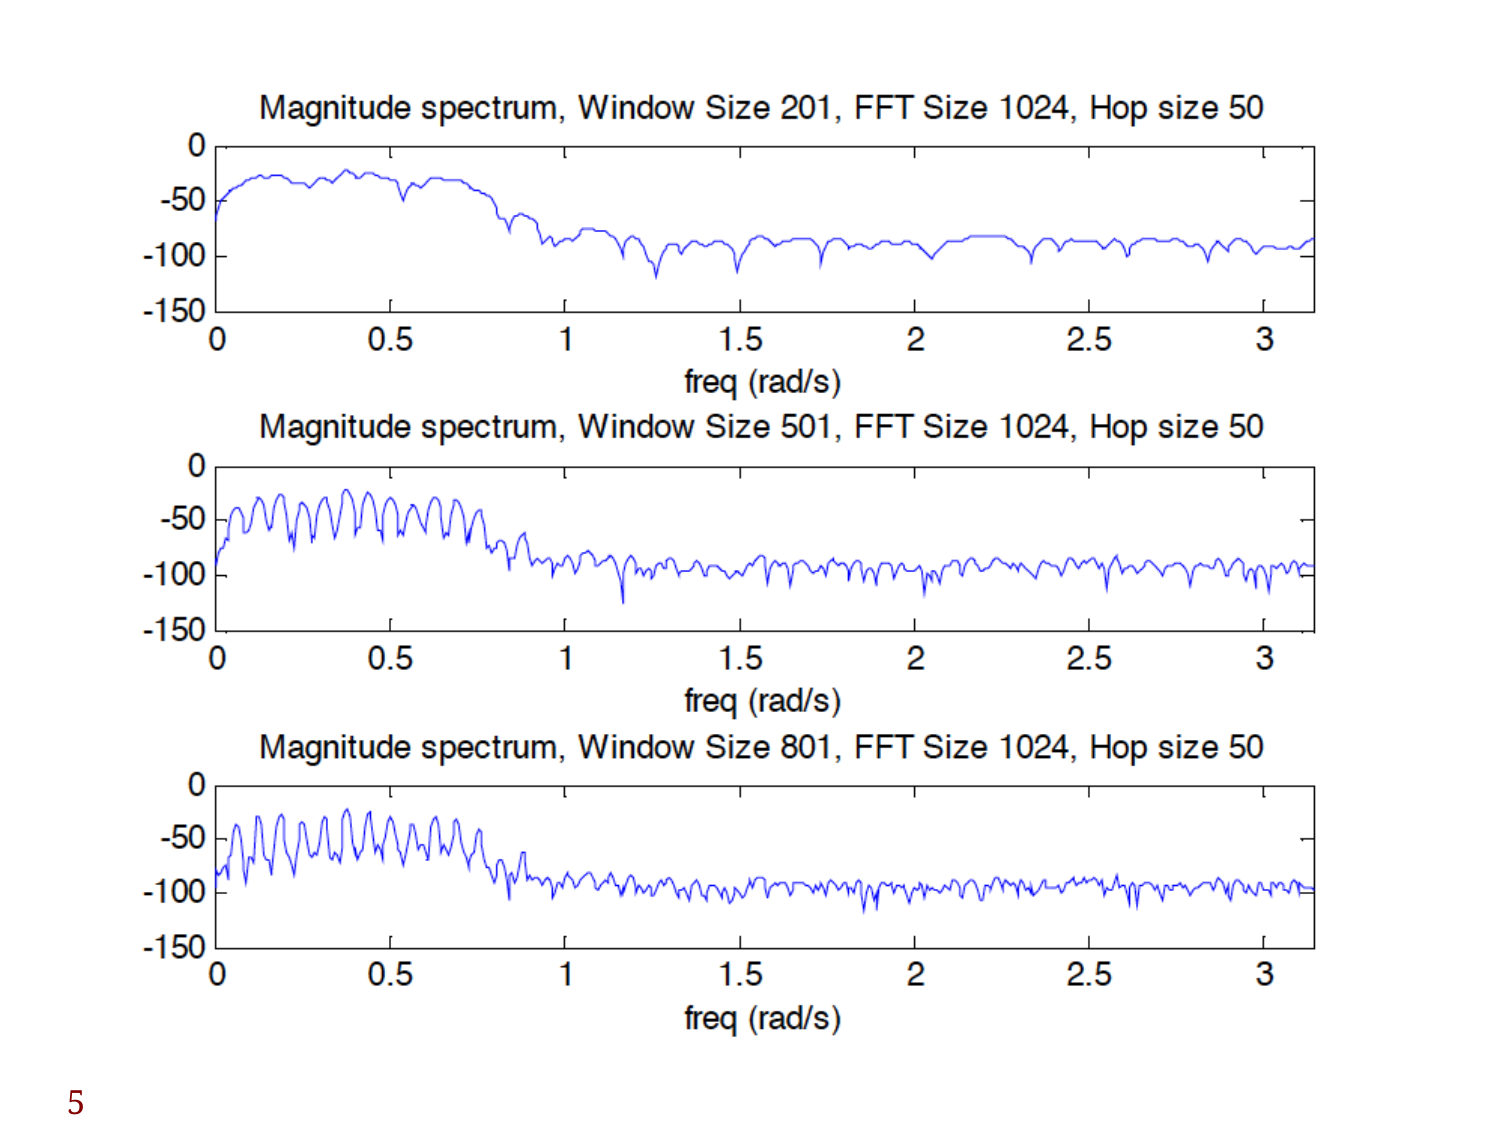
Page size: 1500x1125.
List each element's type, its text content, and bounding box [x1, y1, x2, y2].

text_box <number> [66, 1081, 255, 1119]
picture [137, 62, 1356, 1052]
